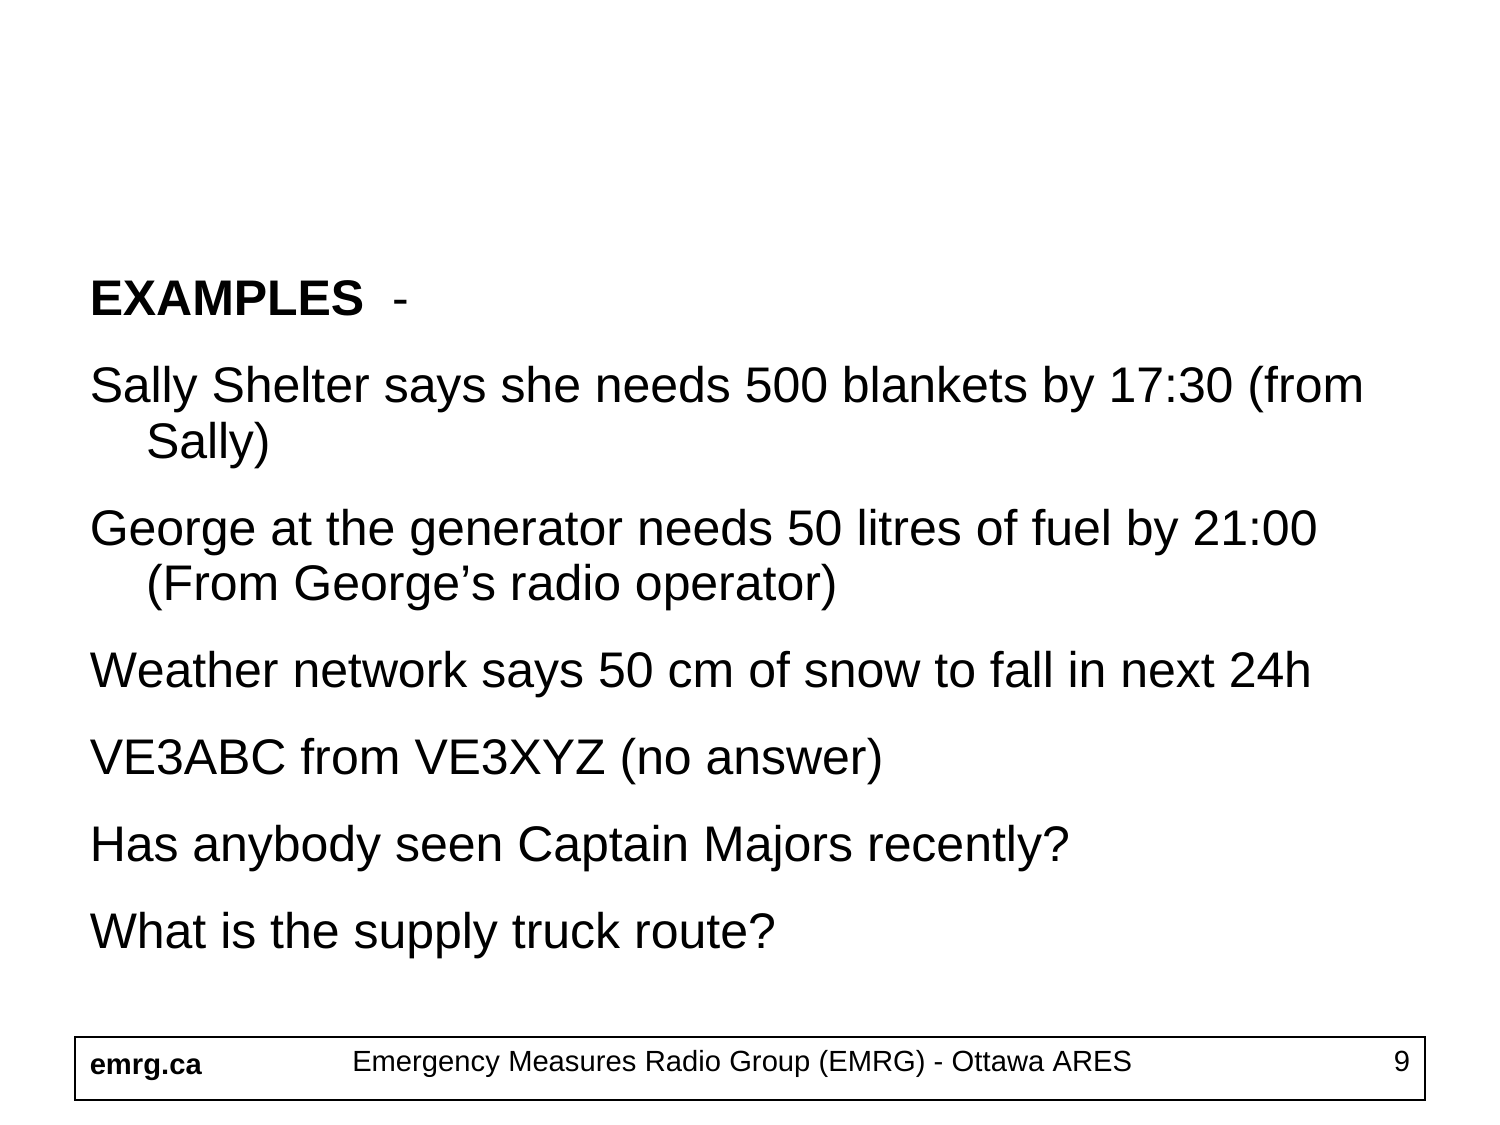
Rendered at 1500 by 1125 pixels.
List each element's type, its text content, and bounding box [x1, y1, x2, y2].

list EXAMPLES - Sally Shelter says she needs 500 blankets by 17:30 (from Sally) George at the generator needs 50 litres of fuel by 21:00 (From George’s radio operator) Weather network says 50 cm of snow to fall in next 24h VE3ABC from VE3XYZ (no answer) Has anybody seen Captain Majors recently? What is the supply truck route? [75, 262, 1426, 1006]
